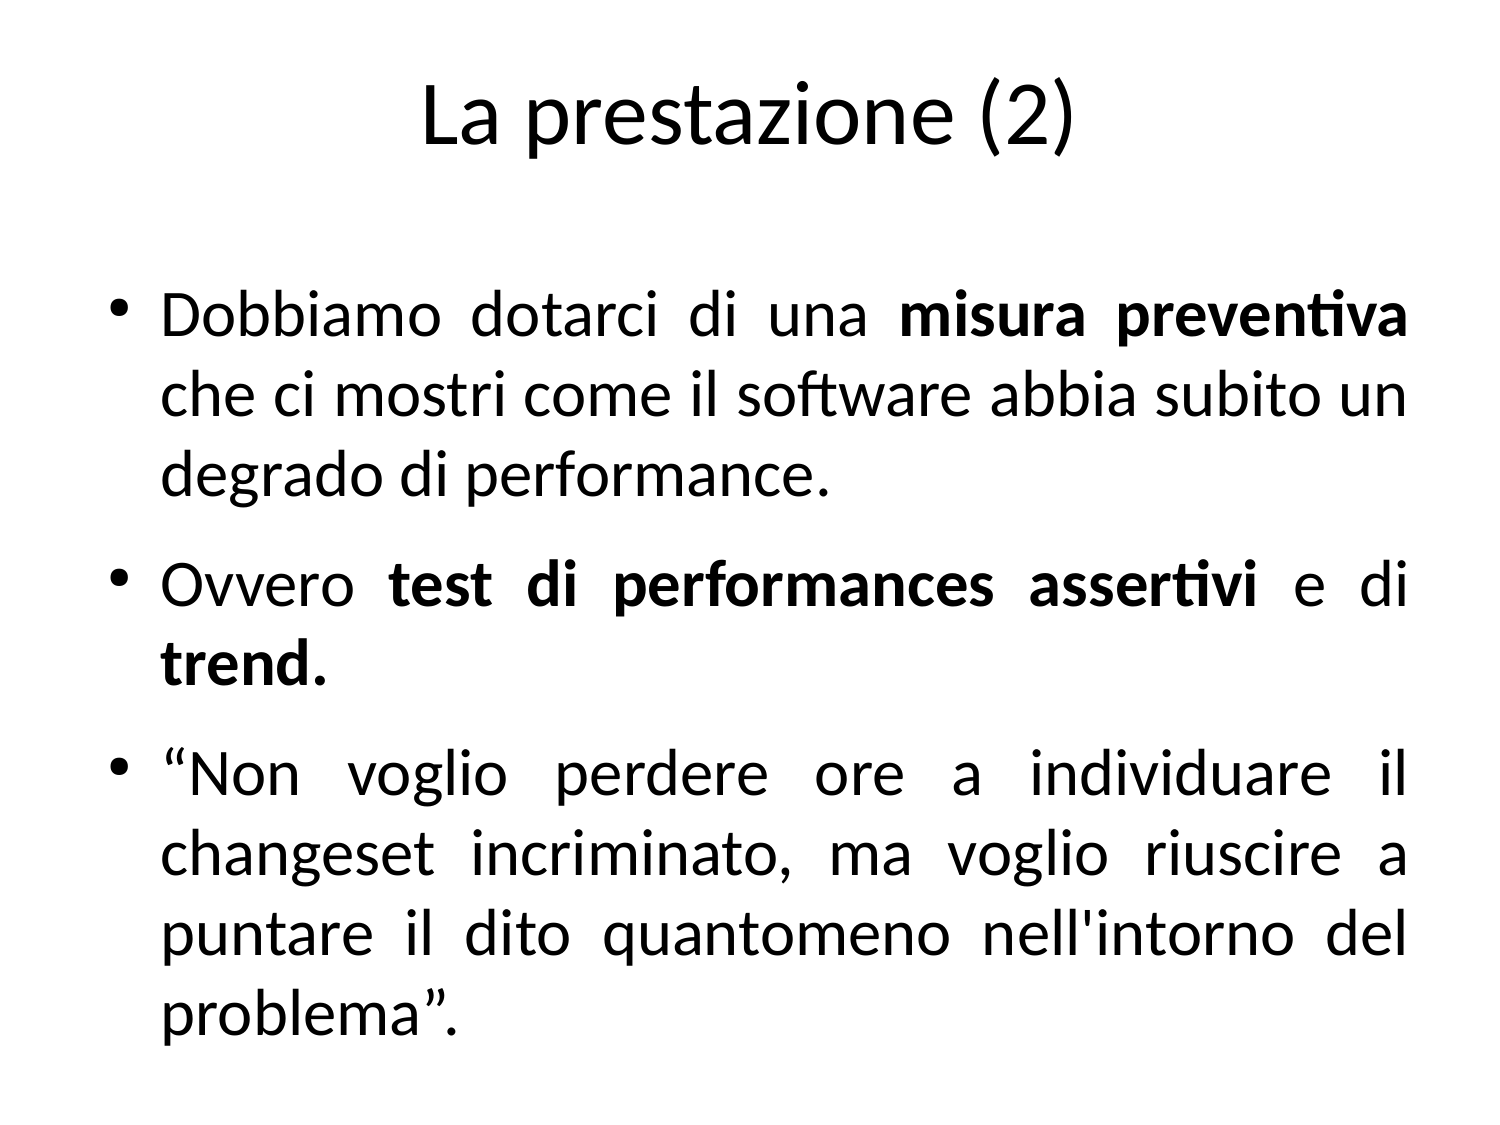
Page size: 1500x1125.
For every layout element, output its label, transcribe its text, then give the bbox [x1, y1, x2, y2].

list Dobbiamo dotarci di una misura preventiva che ci mostri come il software abbia subito un degrado di performance. Ovvero test di performances assertivi e di trend. “Non voglio perdere ore a individuare il changeset incriminato, ma voglio riuscire a puntare il dito quantomeno nell'intorno del problema”. [75, 262, 1425, 1005]
title La prestazione (2) [75, 45, 1425, 233]
